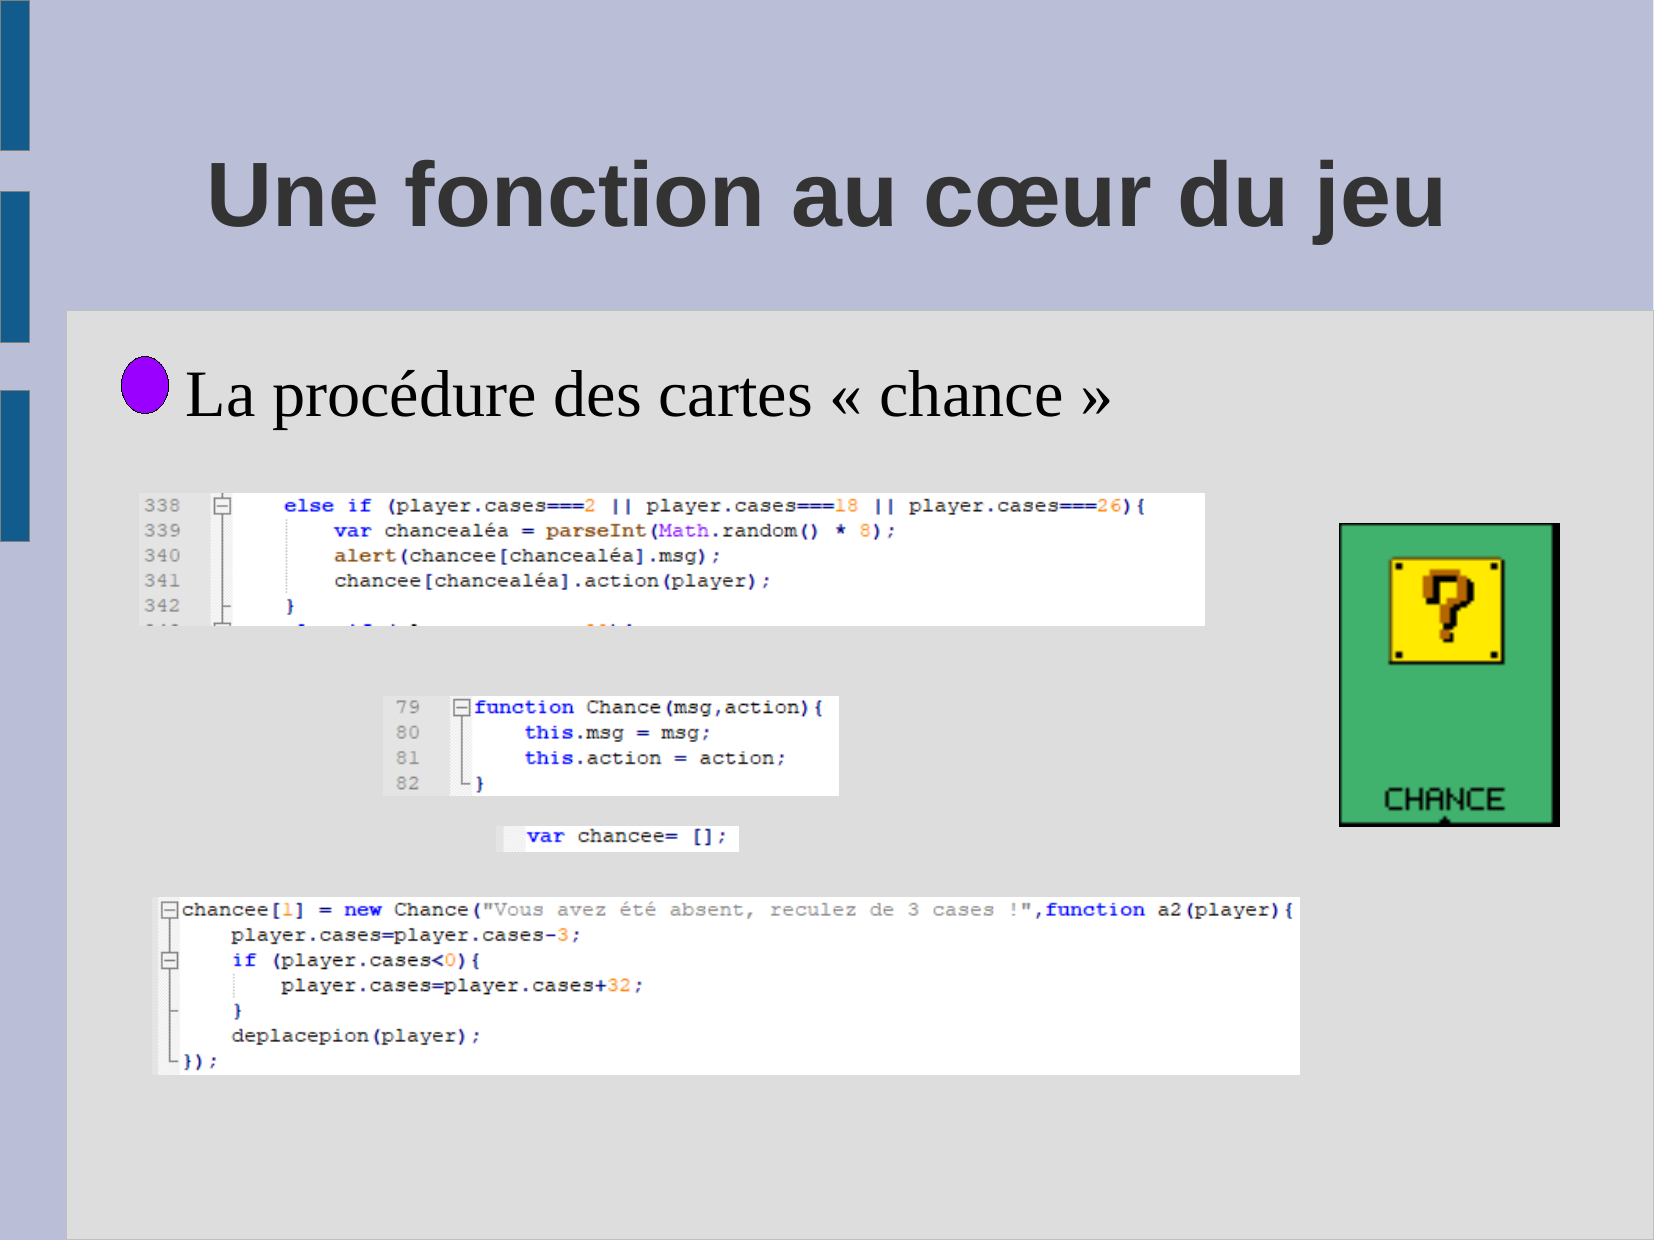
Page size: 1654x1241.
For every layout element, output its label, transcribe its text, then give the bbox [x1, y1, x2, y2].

picture [496, 826, 739, 852]
picture [139, 493, 1205, 626]
title Une fonction au cœur du jeu [121, 90, 1534, 298]
text_box [121, 356, 169, 414]
picture [1339, 523, 1560, 827]
picture [383, 696, 839, 796]
text_box La procédure des cartes « chance » [185, 357, 1115, 431]
picture [152, 897, 1300, 1075]
